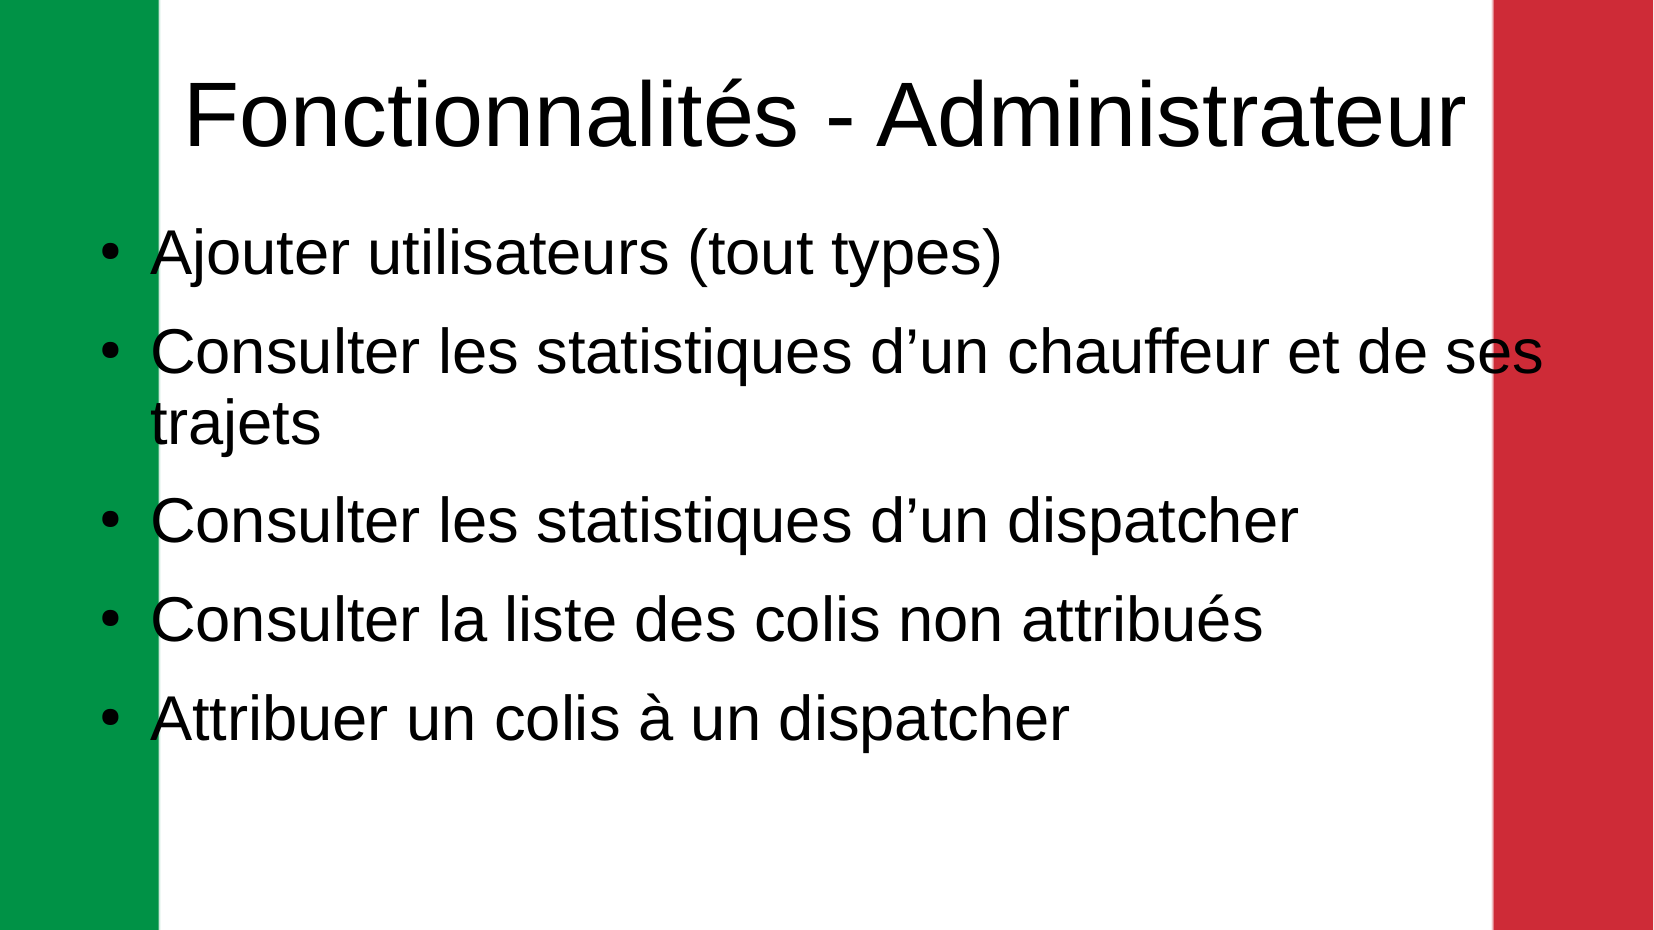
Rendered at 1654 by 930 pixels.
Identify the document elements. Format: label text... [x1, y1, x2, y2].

list Ajouter utilisateurs (tout types) Consulter les statistiques d’un chauffeur et de ses trajets Consulter les statistiques d’un dispatcher Consulter la liste des colis non attribués Attribuer un colis à un dispatcher [82, 217, 1571, 757]
title Fonctionnalités - Administrateur [82, 37, 1571, 193]
picture [0, 0, 1654, 930]
